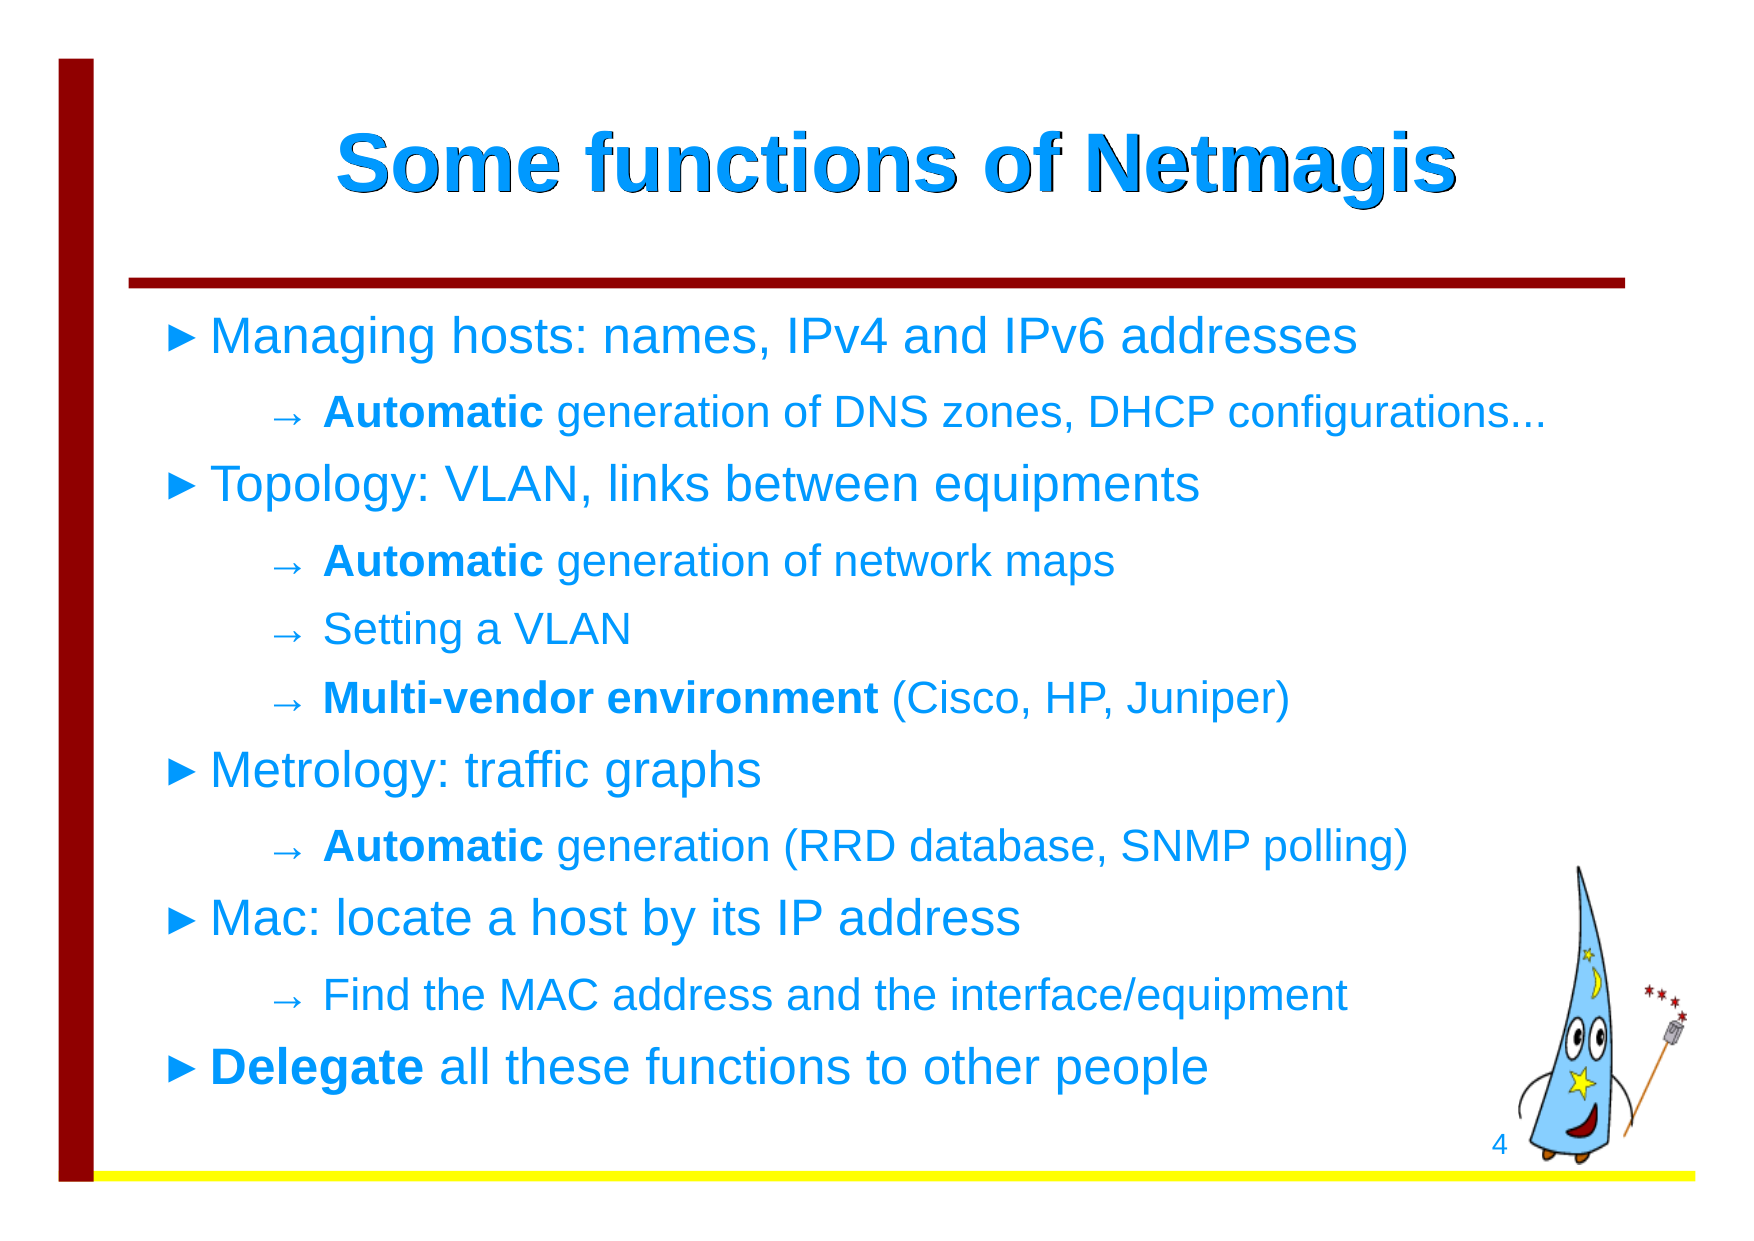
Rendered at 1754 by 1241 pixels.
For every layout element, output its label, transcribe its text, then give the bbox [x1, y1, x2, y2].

picture [1518, 865, 1687, 1165]
title Some functions of Netmagis [152, 74, 1643, 252]
list Managing hosts: names, IPv4 and IPv6 addresses → Automatic generation of DNS zones, DHCP configurations... Topology: VLAN, links between equipments → Automatic generation of network maps → Setting a VLAN → Multi-vendor environment (Cisco, HP, Juniper) Metrology: traffic graphs → Automatic generation (RRD database, SNMP polling) Mac: locate a host by its IP address → Find the MAC address and the interface/equipment Delegate all these functions to other people [144, 306, 1618, 1104]
